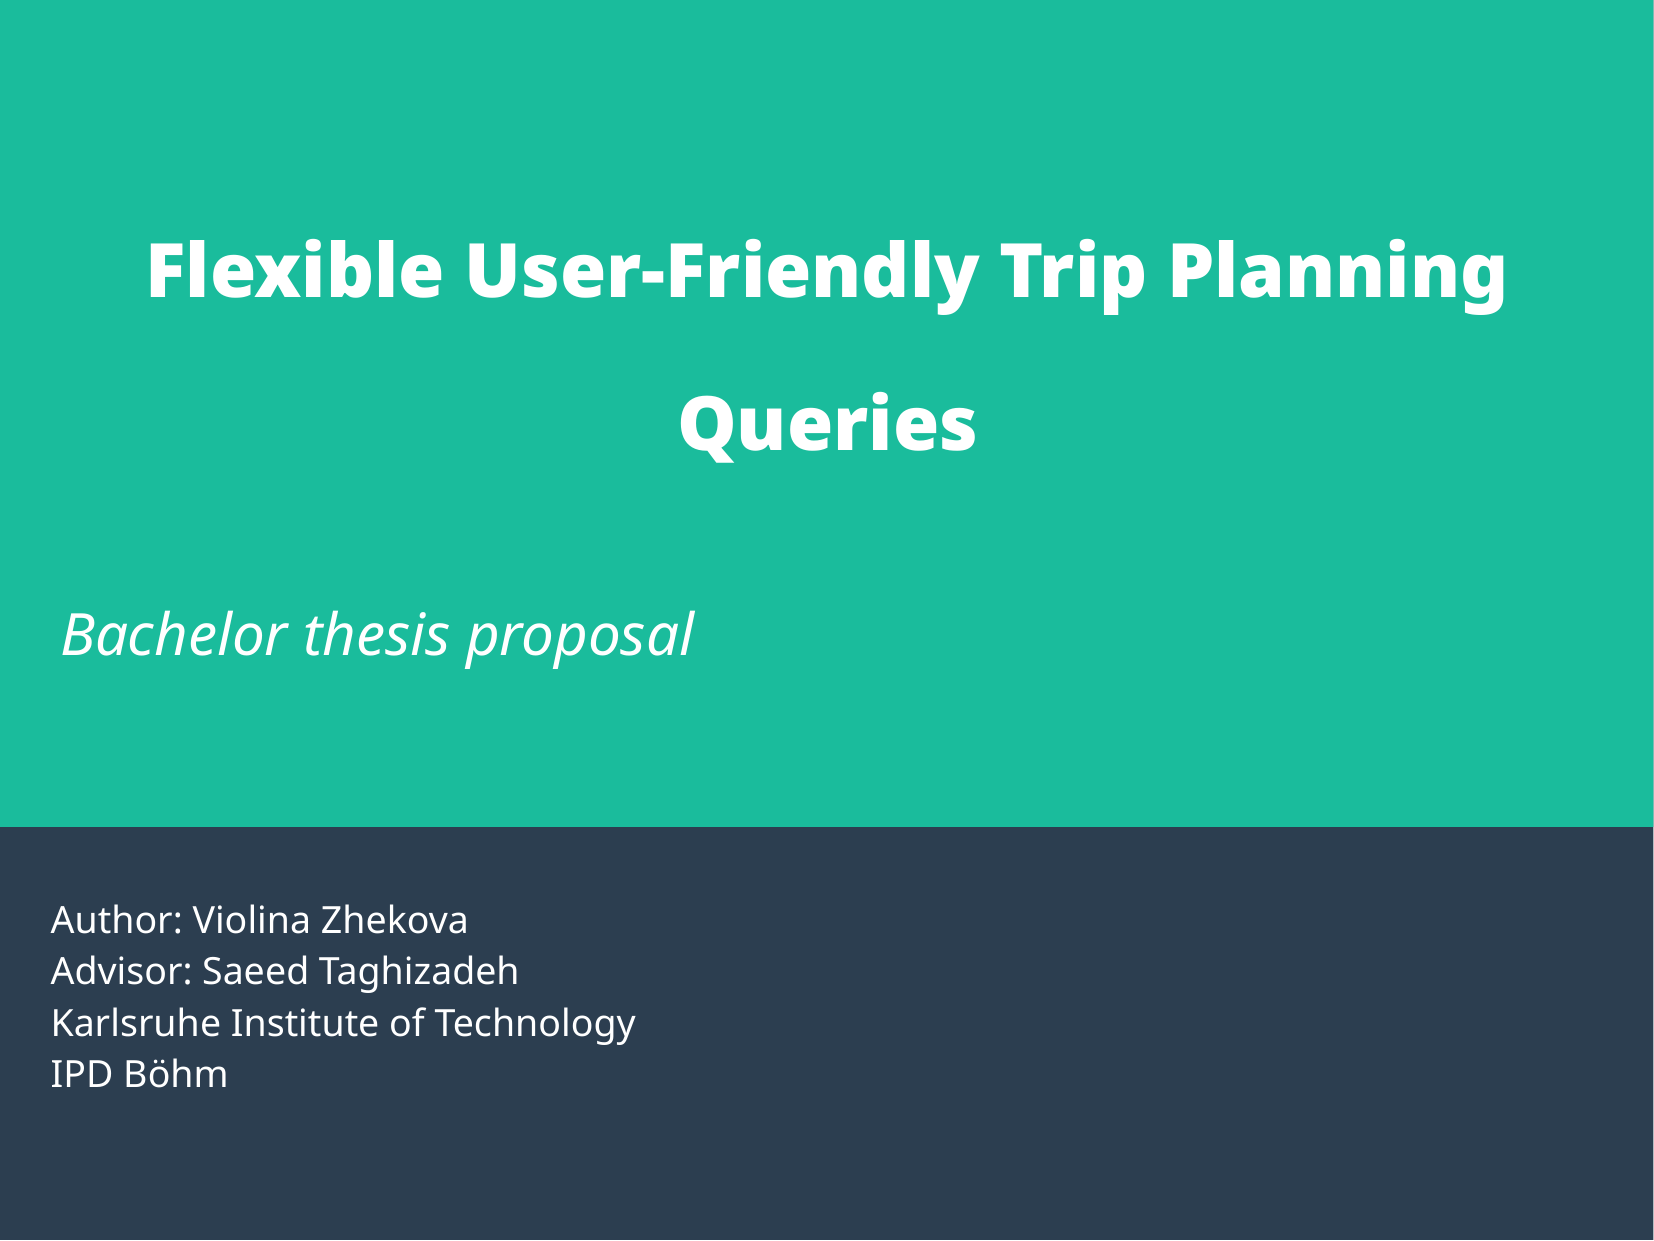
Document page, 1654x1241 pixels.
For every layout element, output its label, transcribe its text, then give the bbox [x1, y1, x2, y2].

text_box Author: Violina Zhekova Advisor: Saeed Taghizadeh Karlsruhe Institute of Technology IPD Böhm [35, 886, 816, 1120]
title Flexible User-Friendly Trip Planning Queries [60, 188, 1596, 451]
subtitle Bachelor thesis proposal [60, 470, 1596, 796]
